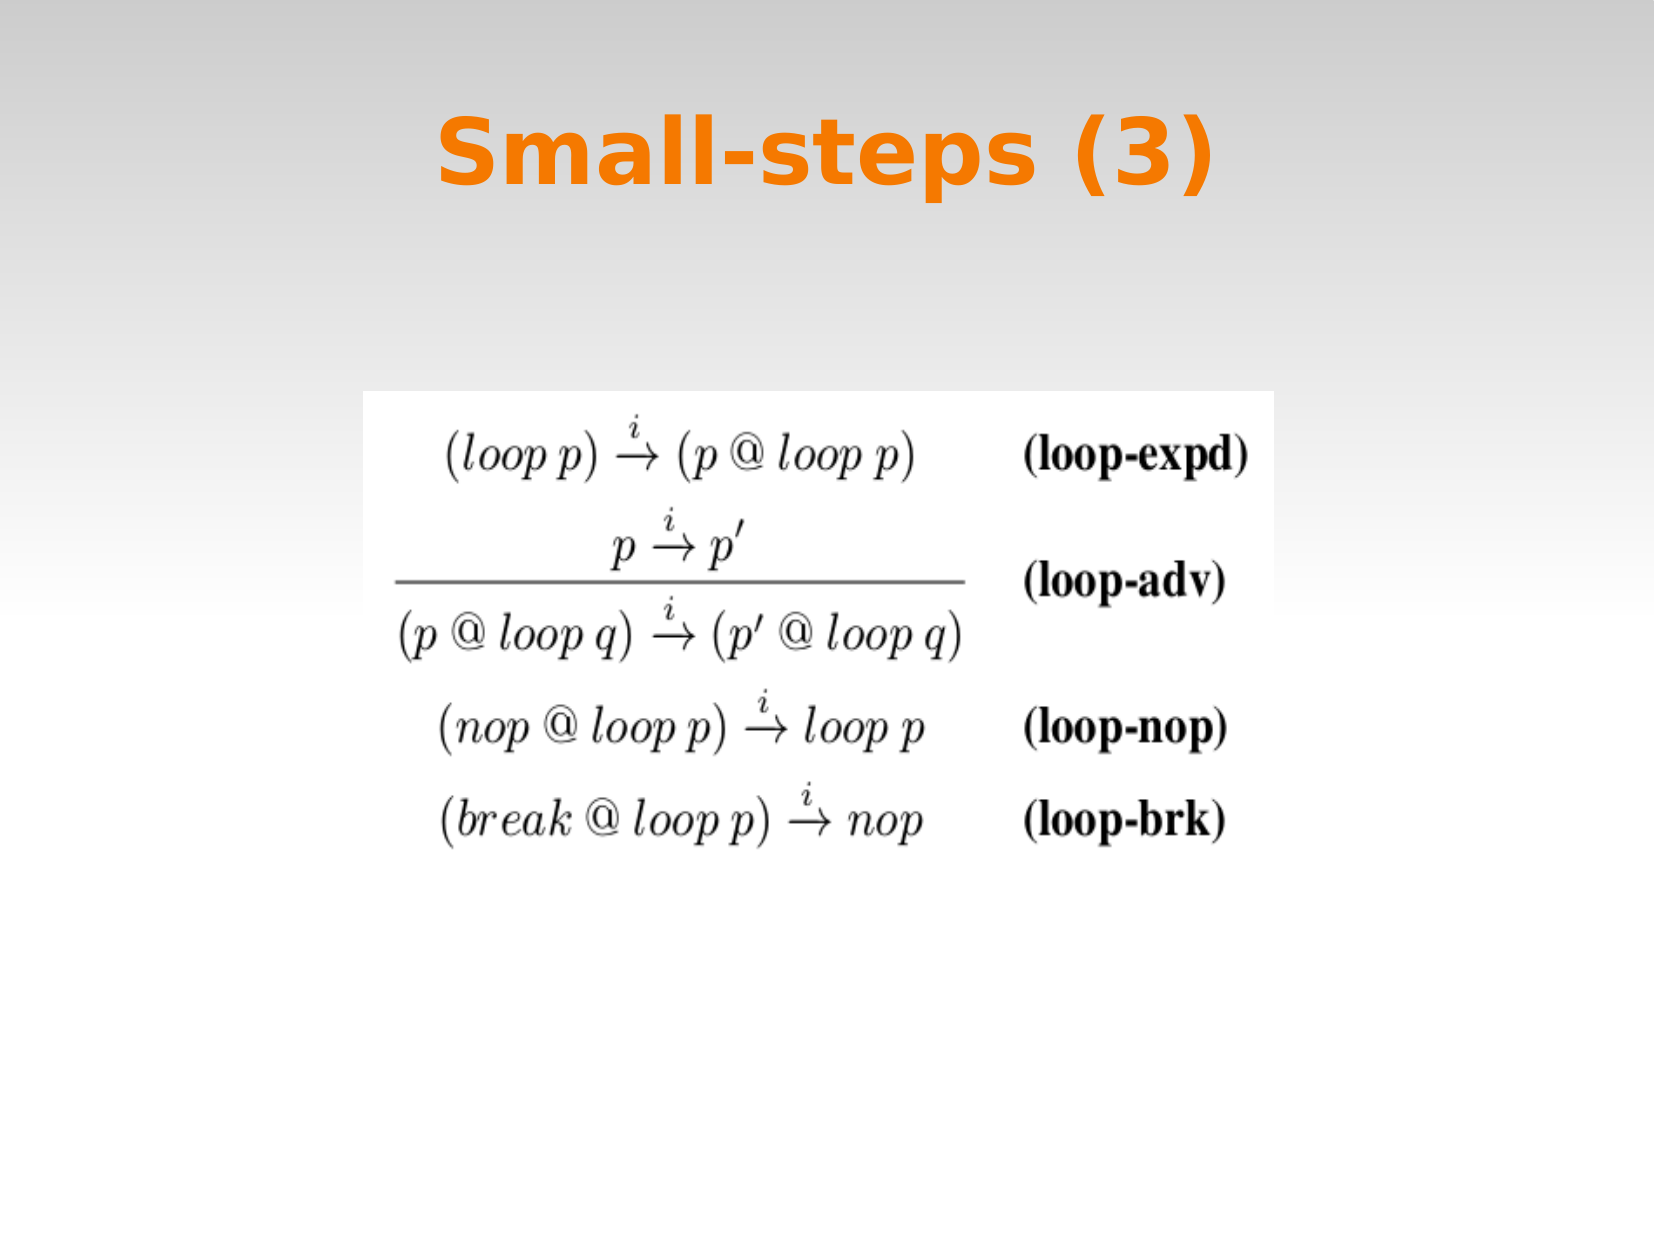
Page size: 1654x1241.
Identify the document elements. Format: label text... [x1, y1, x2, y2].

title Small-steps (3) [82, 49, 1571, 257]
picture [363, 391, 1274, 879]
